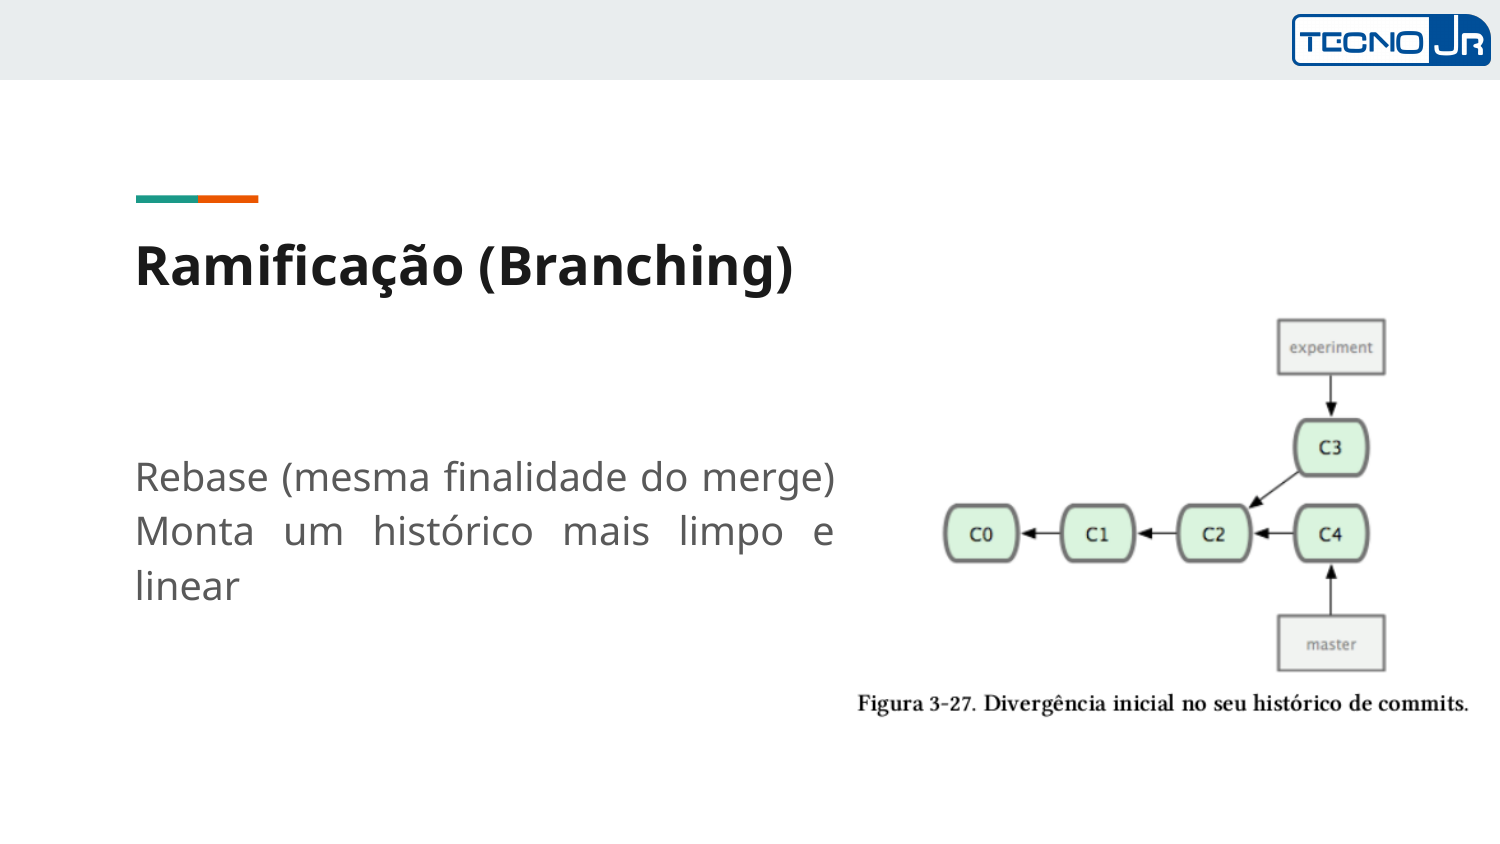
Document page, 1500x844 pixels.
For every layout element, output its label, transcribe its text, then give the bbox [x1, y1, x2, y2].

title Ramificação (Branching) [119, 216, 1381, 305]
picture [850, 312, 1475, 721]
list Rebase (mesma finalidade do merge) Monta um histórico mais limpo e linear [119, 341, 850, 712]
picture [1292, 14, 1491, 66]
